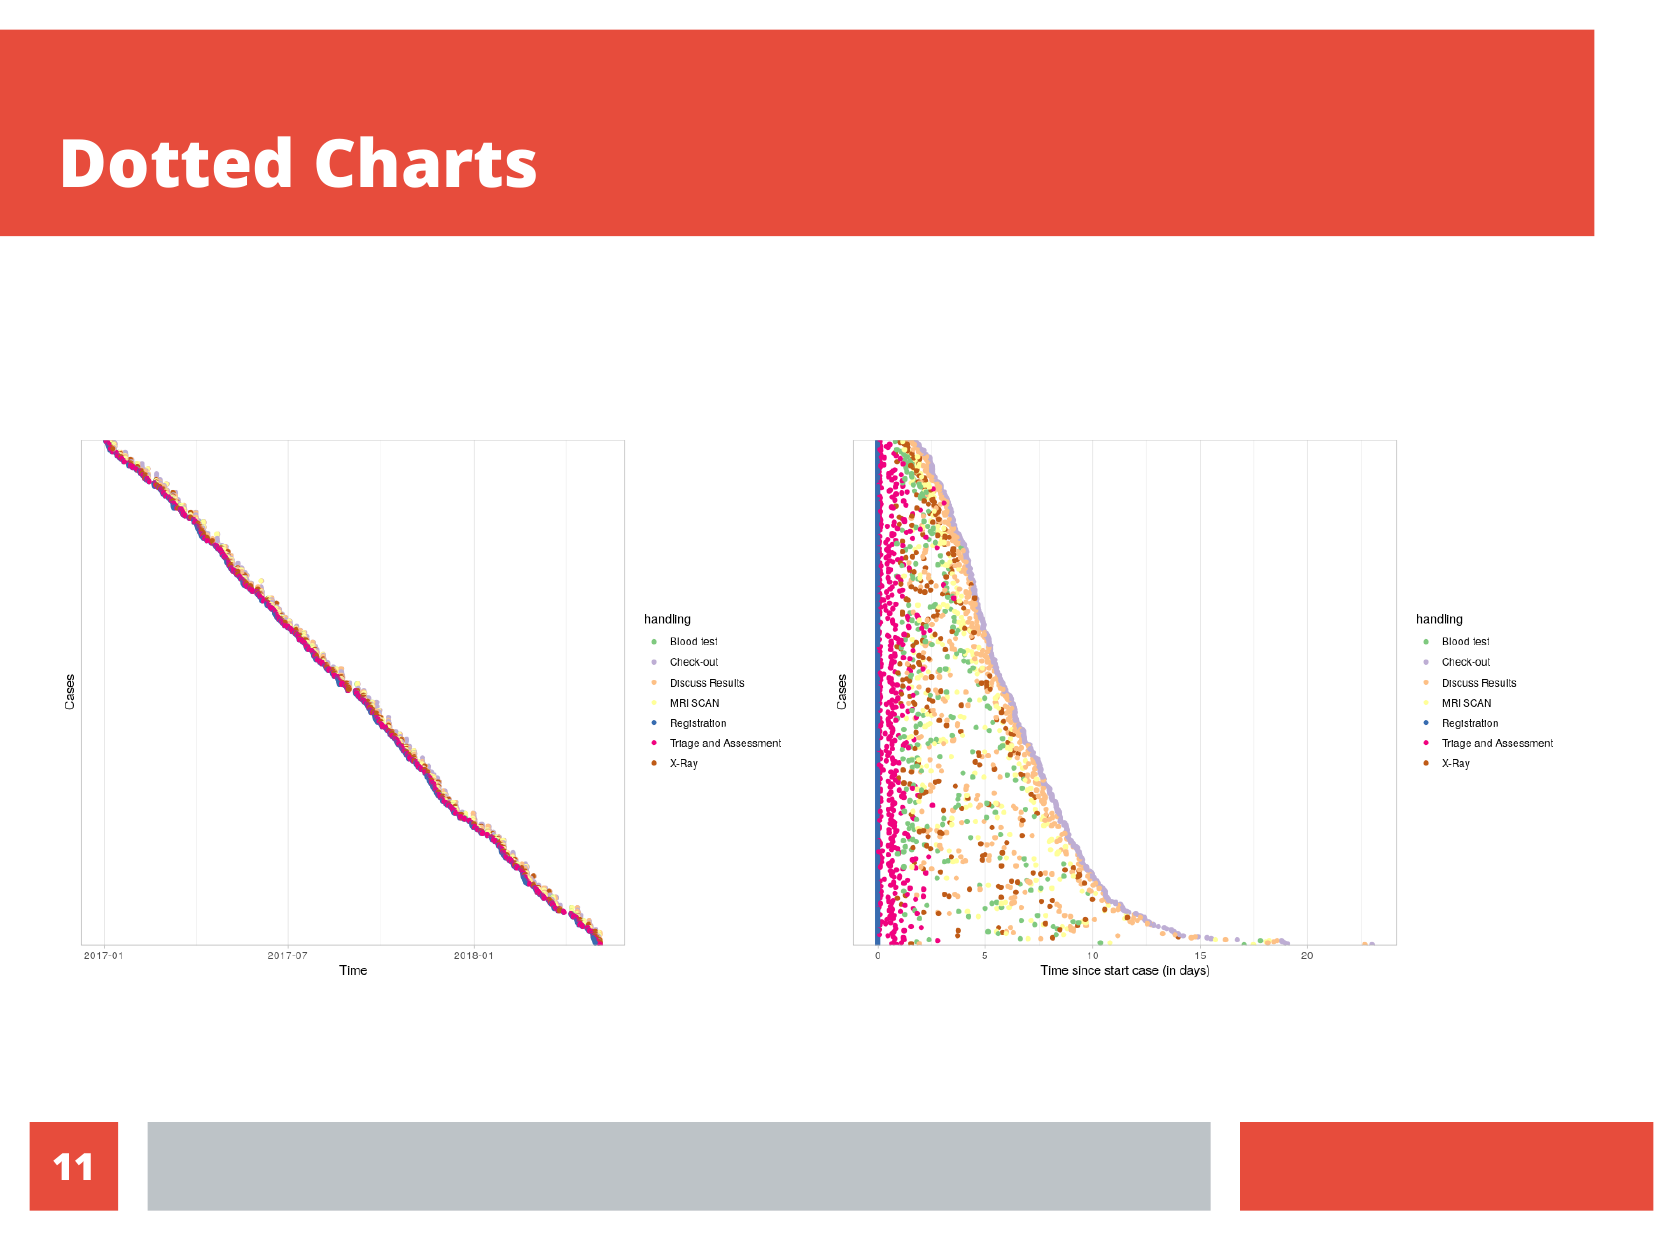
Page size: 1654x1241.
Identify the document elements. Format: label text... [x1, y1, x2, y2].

title Dotted Charts [59, 59, 1595, 207]
picture [58, 433, 794, 984]
picture [830, 433, 1566, 984]
